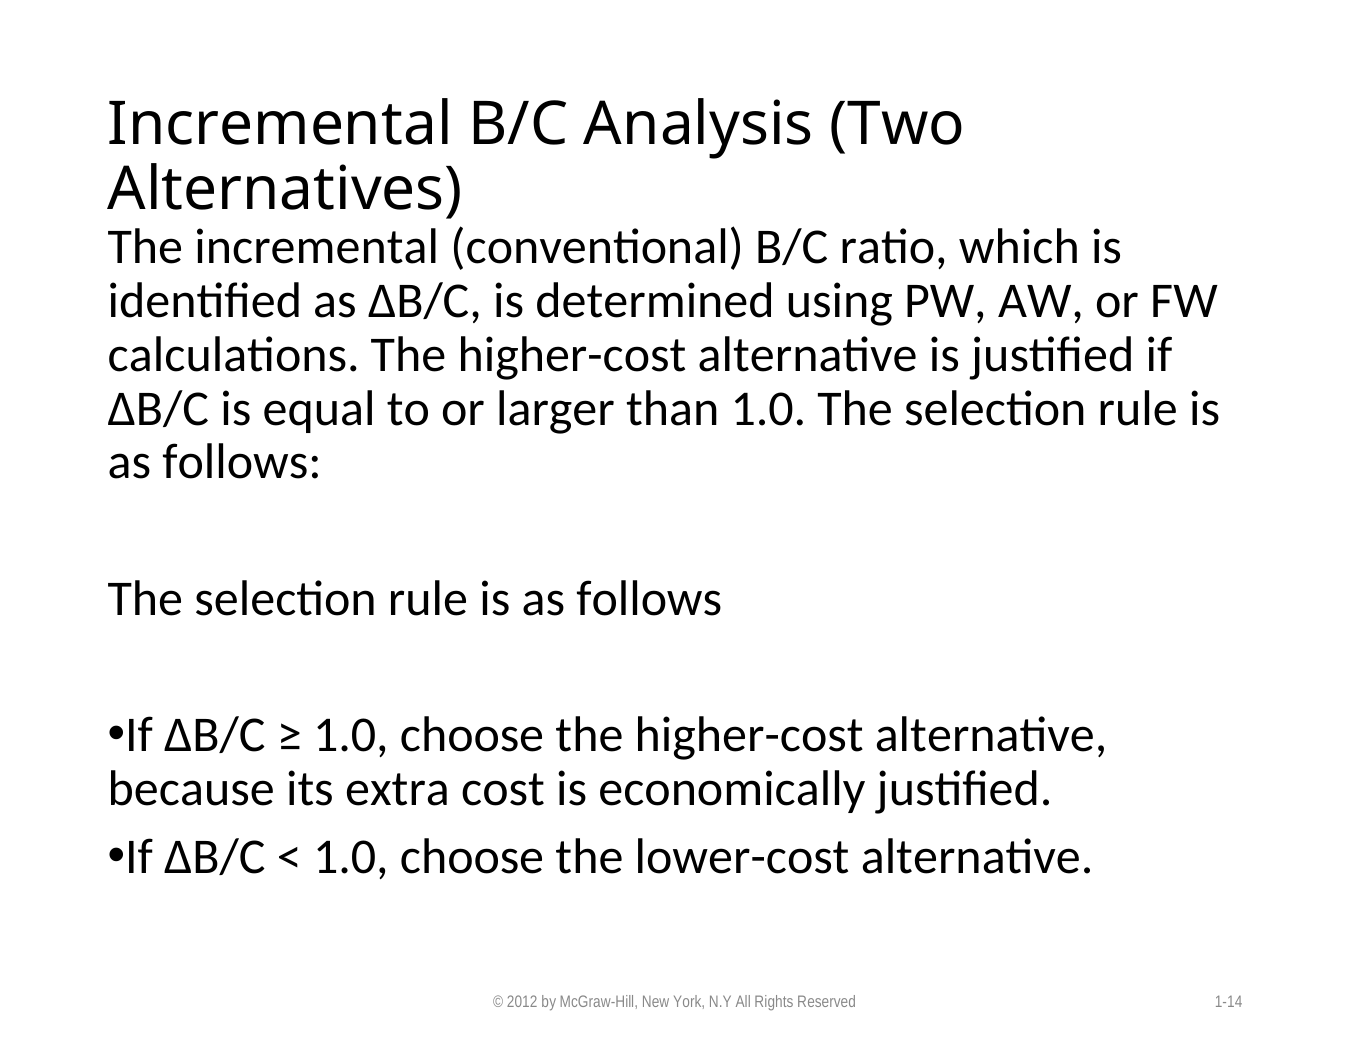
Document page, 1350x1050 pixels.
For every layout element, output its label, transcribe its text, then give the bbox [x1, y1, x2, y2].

title Incremental B/C Analysis (Two Alternatives) [92, 55, 1258, 212]
text_box 1-<number> [953, 973, 1258, 1030]
text_box © 2012 by McGraw-Hill, New York, N.Y All Rights Reserved [447, 973, 903, 1030]
list The incremental (conventional) B/C ratio, which is identified as ΔB/C, is determined using PW, AW, or FW calculations. The higher-cost alternative is justified if ΔB/C is equal to or larger than 1.0. The selection rule is as follows: The selection rule is as follows If ΔB/C ≥ 1.0, choose the higher-cost alternative, because its extra cost is economically justified. If ΔB/C < 1.0, choose the lower-cost alternative. [92, 212, 1258, 946]
